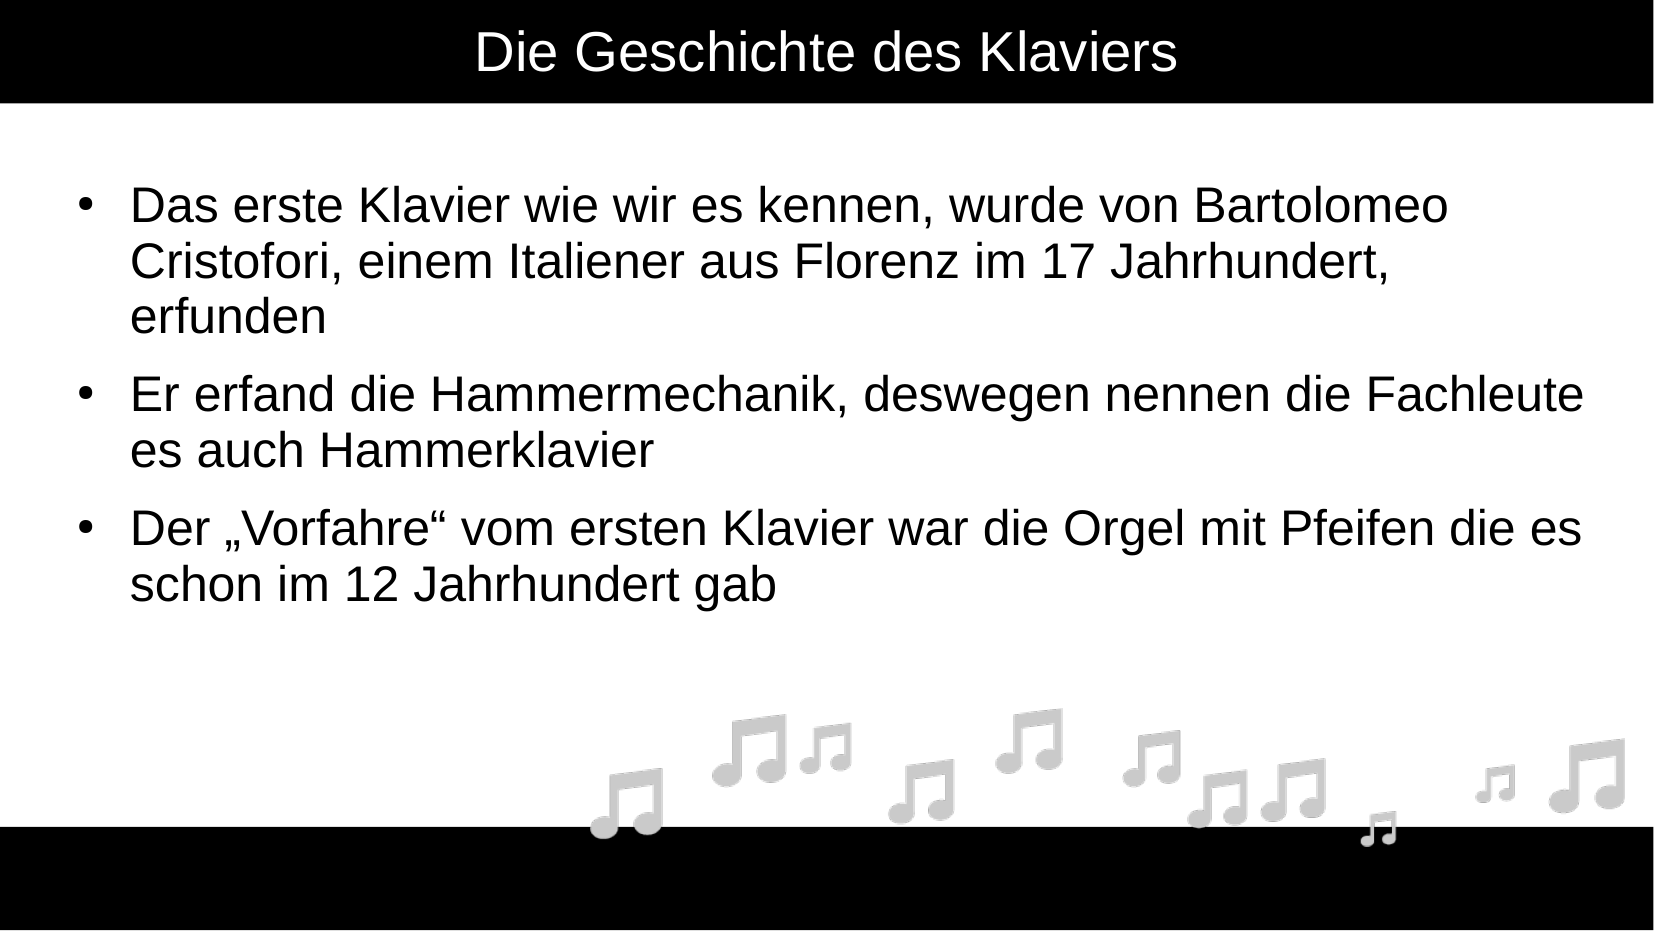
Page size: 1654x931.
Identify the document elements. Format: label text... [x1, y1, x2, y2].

title Die Geschichte des Klaviers [59, 6, 1595, 98]
list Das erste Klavier wie wir es kennen, wurde von Bartolomeo Cristofori, einem Italiener aus Florenz im 17 Jahrhundert, erfunden Er erfand die Hammermechanik, deswegen nennen die Fachleute es auch Hammerklavier Der „Vorfahre“ vom ersten Klavier war die Orgel mit Pfeifen die es schon im 12 Jahrhundert gab [59, 177, 1595, 768]
